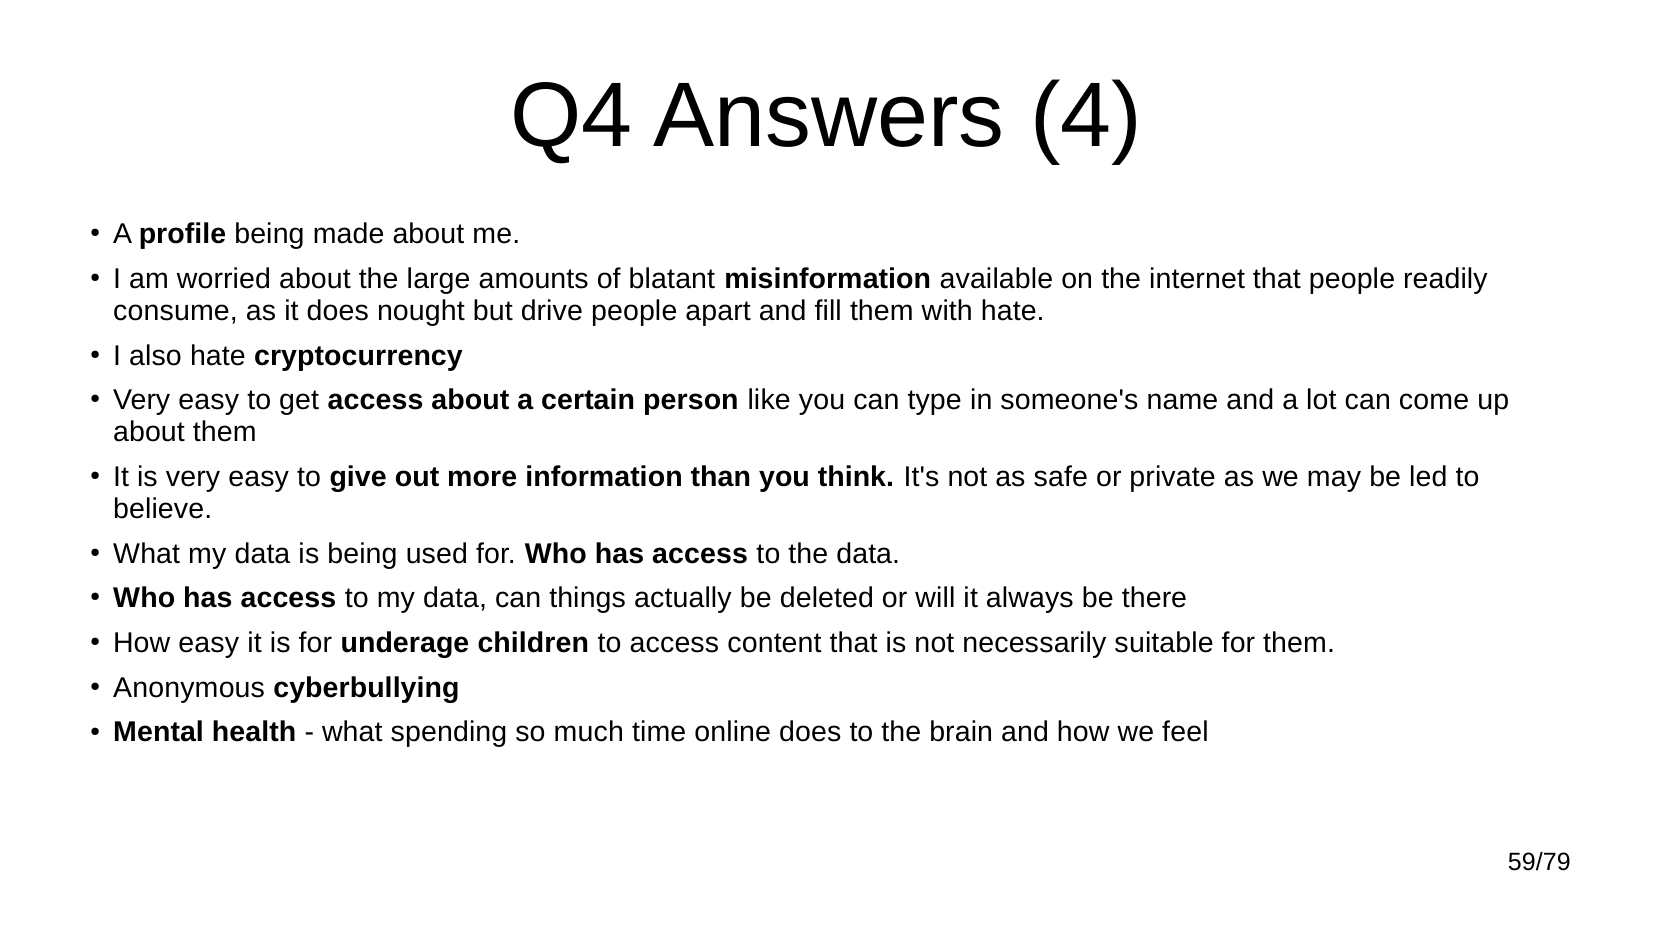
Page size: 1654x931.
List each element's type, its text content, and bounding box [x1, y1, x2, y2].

title Q4 Answers (4) [82, 37, 1571, 193]
list A profile being made about me. I am worried about the large amounts of blatant misinformation available on the internet that people readily consume, as it does nought but drive people apart and fill them with hate. I also hate cryptocurrency Very easy to get access about a certain person like you can type in someone's name and a lot can come up about them It is very easy to give out more information than you think. It's not as safe or private as we may be led to believe. What my data is being used for. Who has access to the data. Who has access to my data, can things actually be deleted or will it always be there How easy it is for underage children to access content that is not necessarily suitable for them. Anonymous cyberbullying Mental health - what spending so much time online does to the brain and how we feel [82, 217, 1571, 758]
